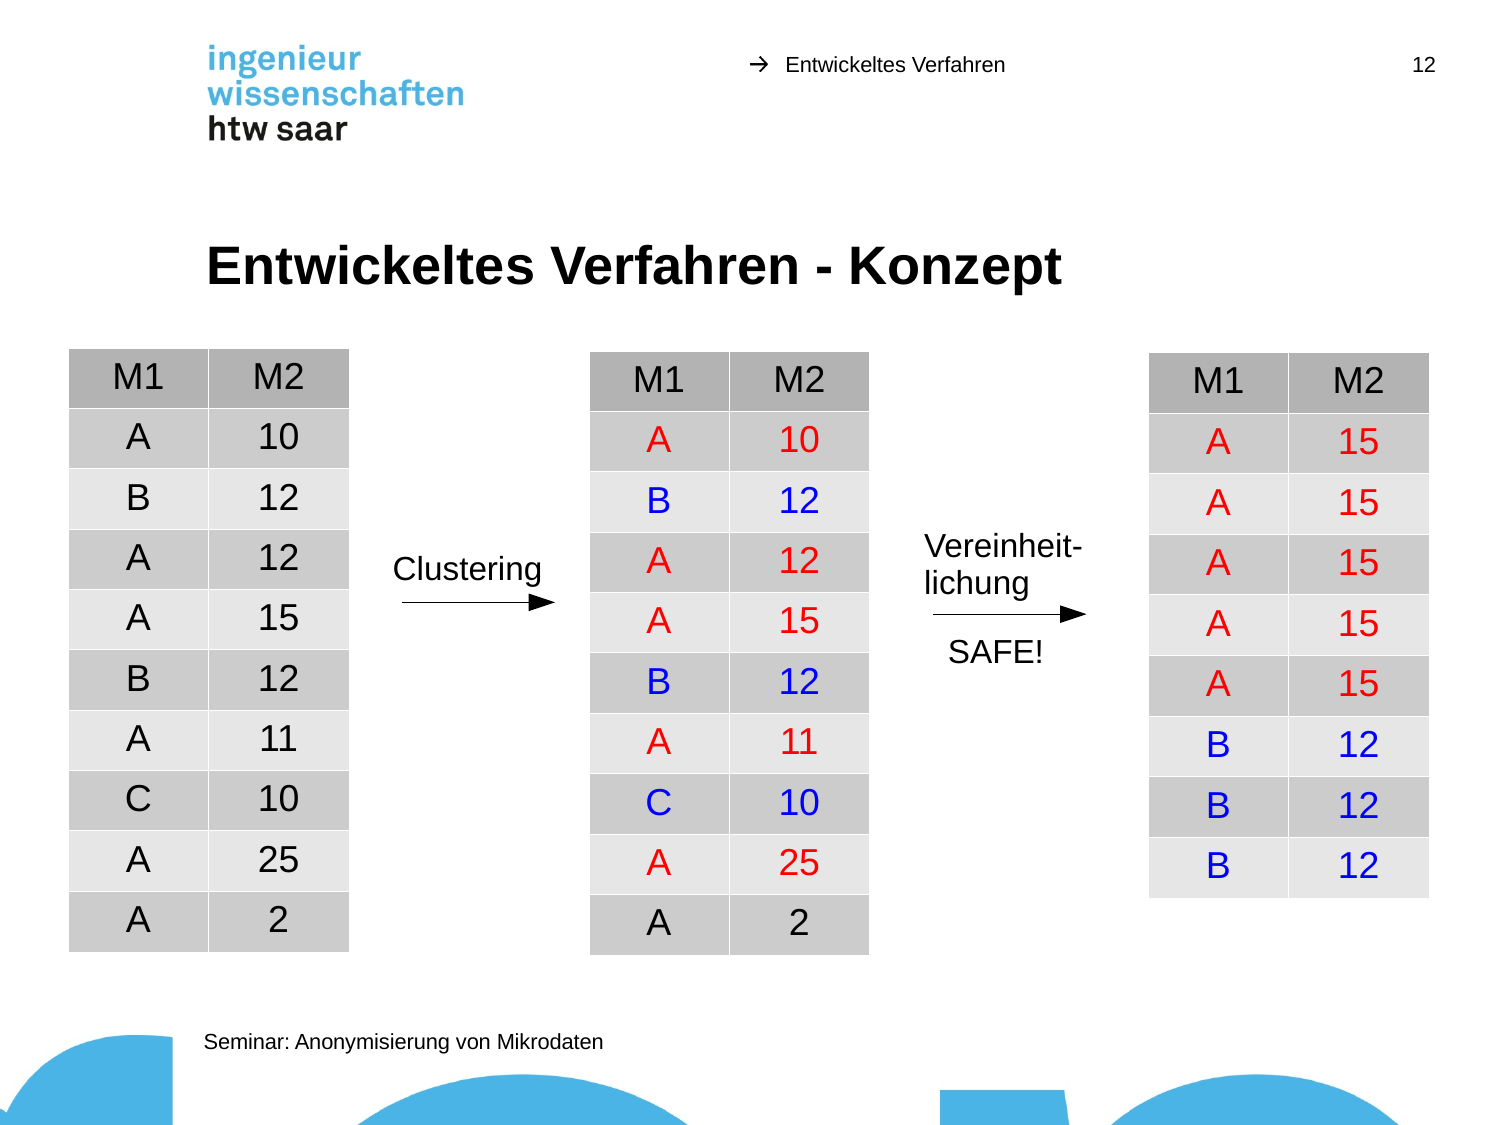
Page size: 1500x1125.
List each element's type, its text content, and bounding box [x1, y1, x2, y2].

text_box Clustering [377, 543, 567, 596]
table_header M1 [69, 349, 208, 408]
table_cell 12 [730, 653, 869, 713]
table_header M1 [1149, 353, 1288, 413]
table_cell 12 [1289, 717, 1429, 776]
table_cell 2 [730, 895, 869, 955]
table_cell B [69, 469, 208, 529]
table_cell A [1149, 474, 1288, 534]
table_cell A [590, 835, 729, 894]
table_cell B [1149, 717, 1288, 776]
table_cell 11 [730, 714, 869, 773]
table_cell 10 [209, 771, 349, 830]
table_cell A [590, 412, 729, 471]
table_cell 12 [1289, 838, 1429, 898]
table_cell A [590, 714, 729, 773]
table_cell 10 [730, 412, 869, 471]
table_cell A [1149, 535, 1288, 594]
table_cell 11 [209, 711, 349, 770]
table_header M2 [730, 352, 869, 411]
table_cell 12 [1289, 777, 1429, 837]
table_cell 12 [209, 650, 349, 710]
table_cell 12 [209, 469, 349, 529]
table_cell 15 [1289, 414, 1429, 473]
table_header M1 [590, 352, 729, 411]
table_cell B [69, 650, 208, 710]
table_cell A [1149, 656, 1288, 716]
table_cell B [1149, 777, 1288, 837]
slide_number Entwickeltes Verfahren [779, 34, 1312, 94]
table_cell 25 [730, 835, 869, 894]
table_cell 15 [1289, 656, 1429, 716]
footer Seminar: Anonymisierung von Mikrodaten [200, 1011, 676, 1072]
table_cell 25 [209, 831, 349, 891]
table_cell C [69, 771, 208, 830]
table_cell A [69, 892, 208, 952]
table_cell 12 [730, 533, 869, 592]
table_cell 15 [1289, 535, 1429, 594]
table_cell B [590, 472, 729, 532]
table_cell 15 [730, 593, 869, 652]
table_cell 15 [209, 590, 349, 649]
table_cell 15 [1289, 474, 1429, 534]
table_cell 12 [209, 530, 349, 589]
table_cell 10 [209, 409, 349, 468]
text_box SAFE! [933, 625, 1075, 678]
table_cell 2 [209, 892, 349, 952]
table_cell 12 [730, 472, 869, 532]
table_cell A [69, 590, 208, 649]
table_header M2 [209, 349, 349, 408]
table_cell B [1149, 838, 1288, 898]
slide_number <Nummer> [1341, 34, 1442, 94]
text_box Vereinheit- lichung [909, 519, 1148, 609]
table_cell 15 [1289, 595, 1429, 655]
table_cell 10 [730, 774, 869, 834]
table_cell A [69, 530, 208, 589]
table_cell B [590, 653, 729, 713]
picture [0, 0, 1500, 1125]
table_cell A [69, 831, 208, 891]
table_cell A [590, 895, 729, 955]
table_cell A [69, 409, 208, 468]
table_header M2 [1289, 353, 1429, 413]
table_cell C [590, 774, 729, 834]
text_box Entwickeltes Verfahren - Konzept [200, 224, 1270, 324]
table_cell A [1149, 595, 1288, 655]
table_cell A [1149, 414, 1288, 473]
table_cell A [590, 533, 729, 592]
table_cell A [69, 711, 208, 770]
table_cell A [590, 593, 729, 652]
